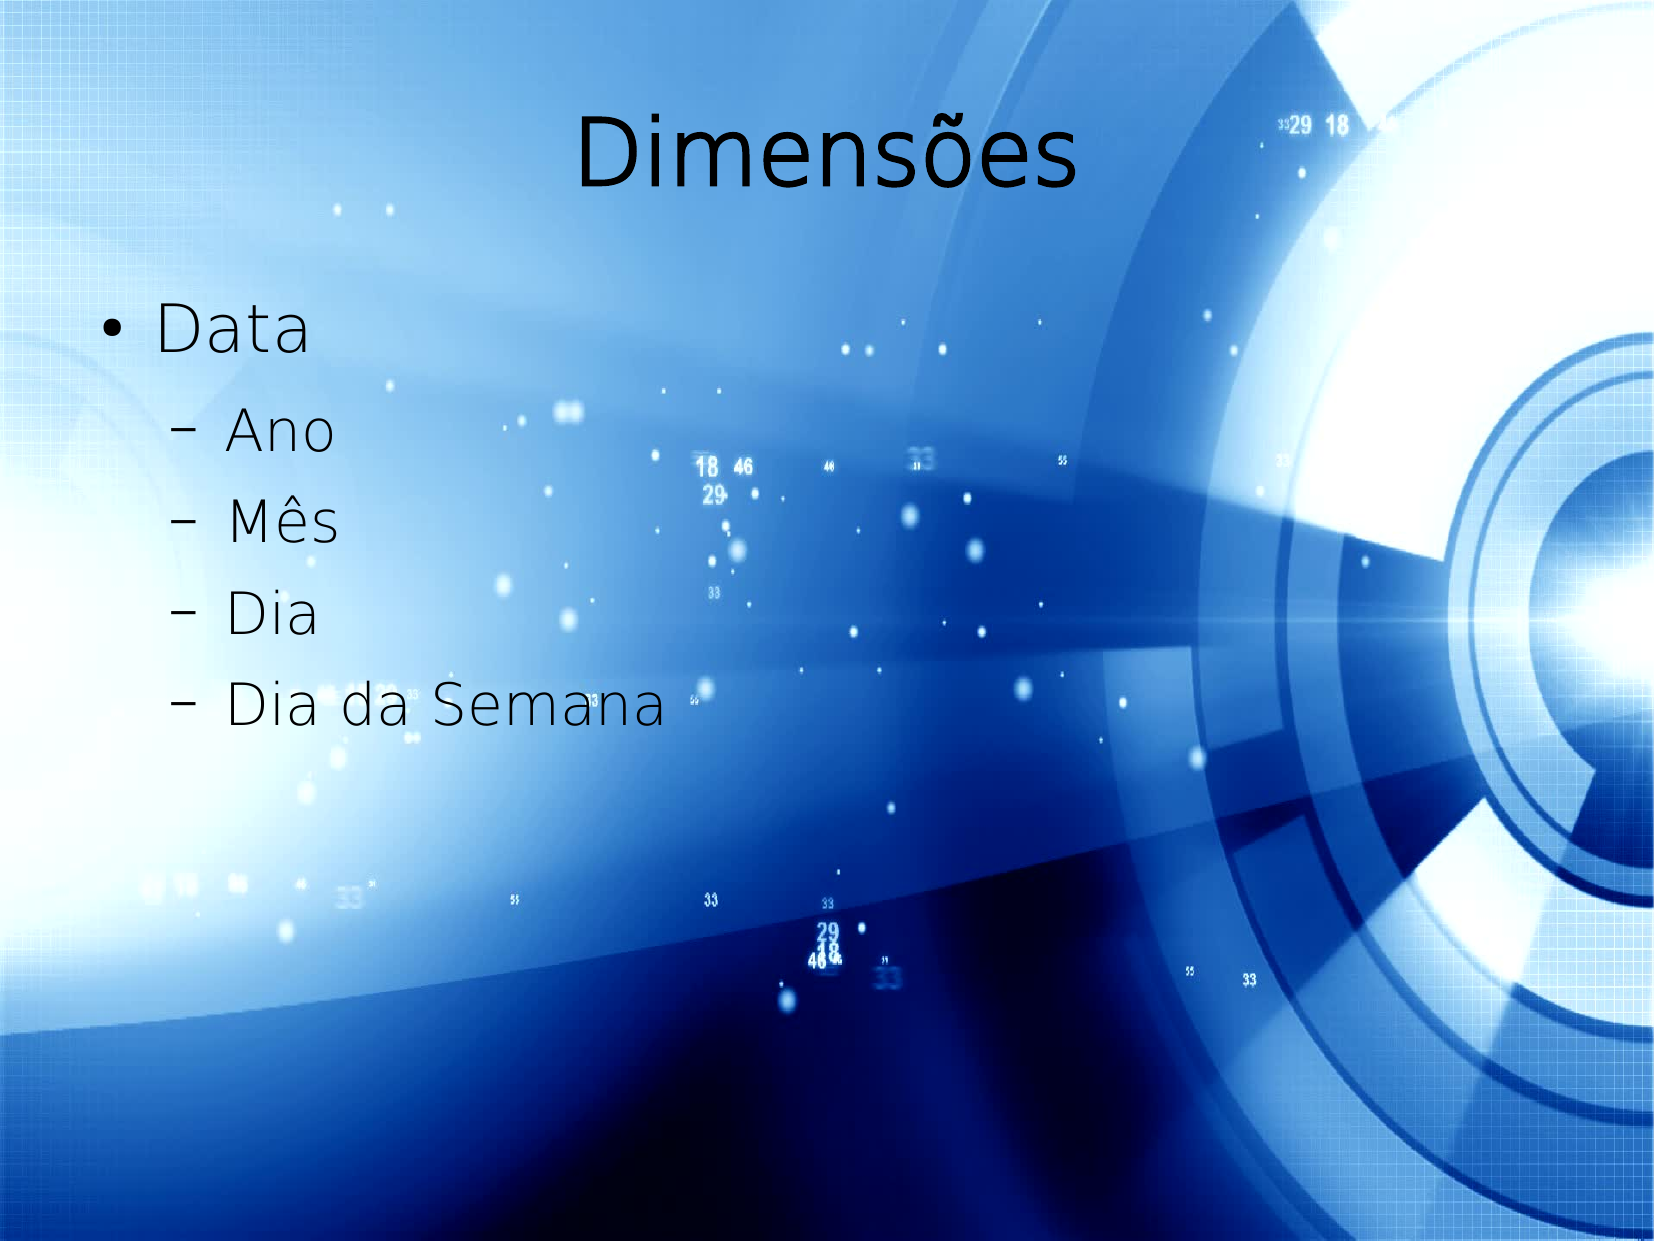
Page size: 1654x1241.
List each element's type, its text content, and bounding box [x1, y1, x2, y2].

list Data Ano Mês Dia Dia da Semana [82, 290, 1571, 1010]
title Dimensões [82, 49, 1571, 257]
picture [0, 0, 1654, 1241]
